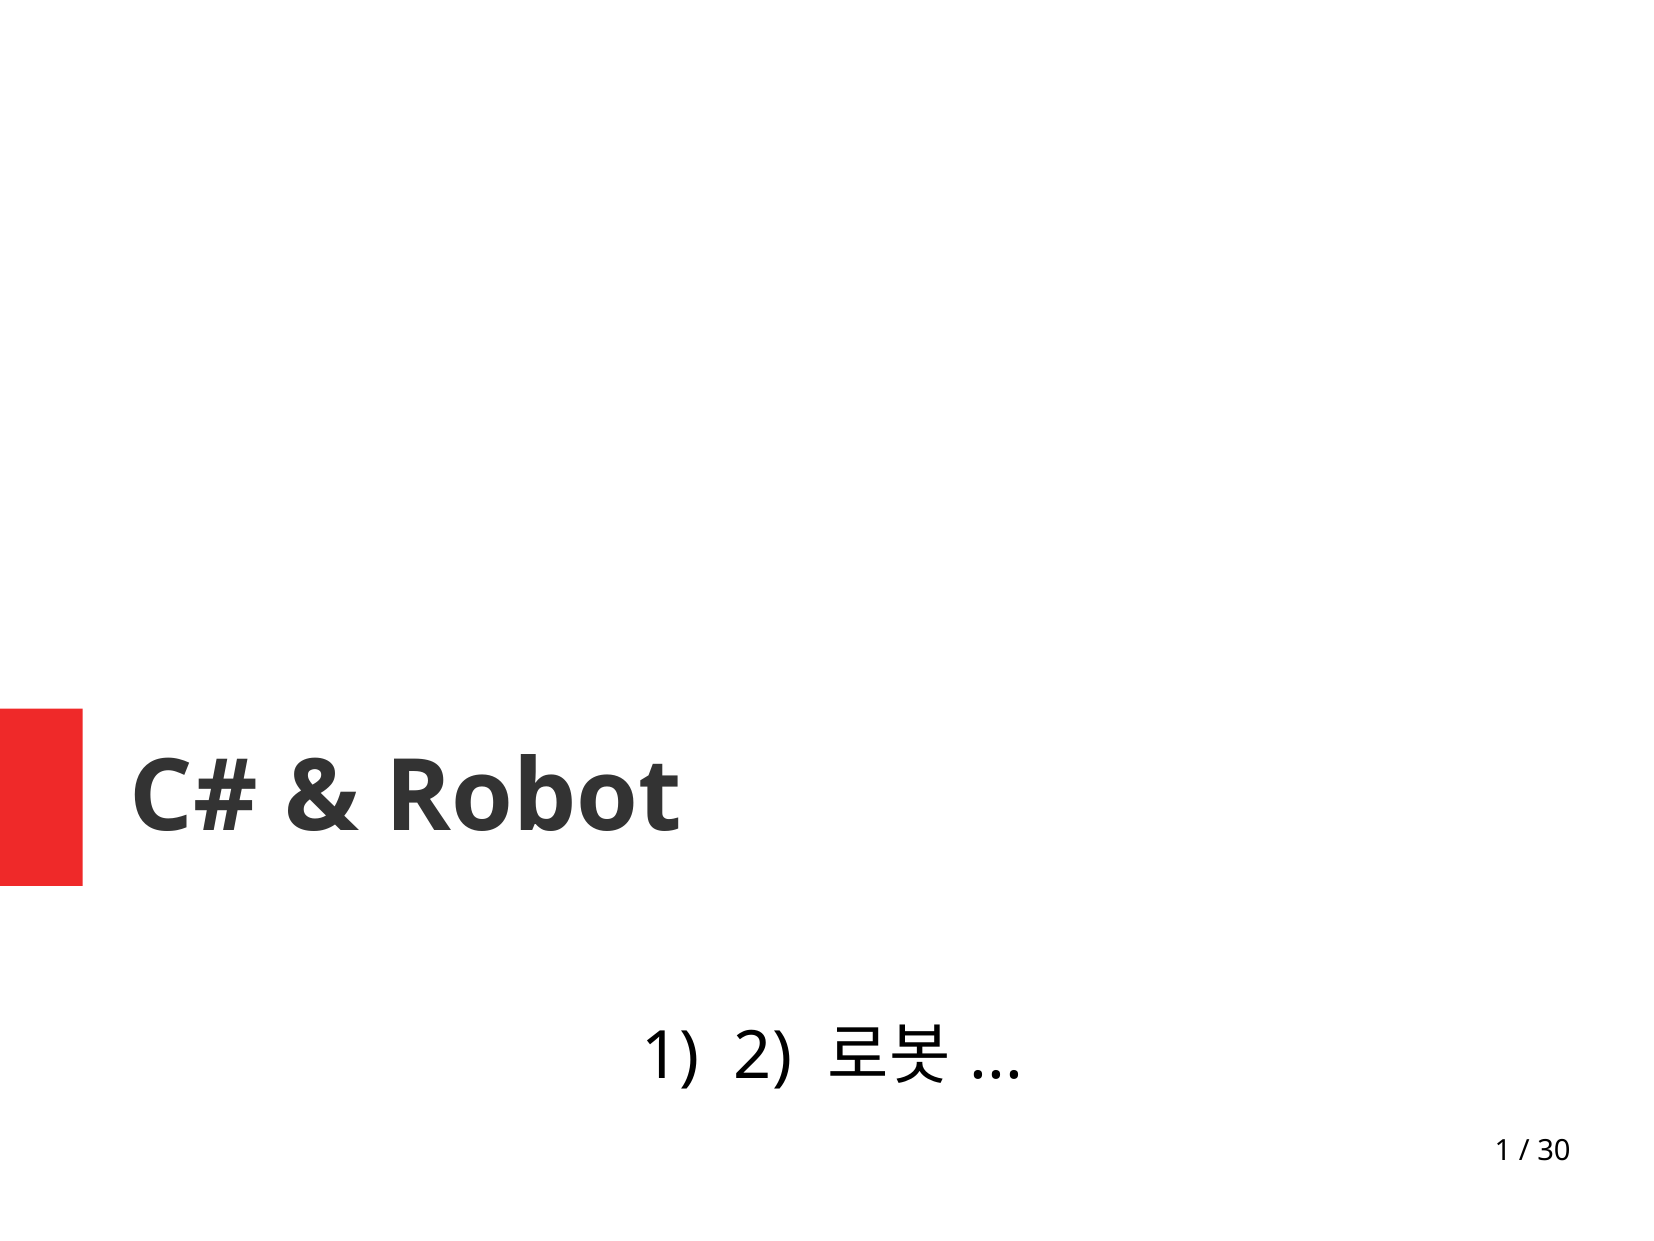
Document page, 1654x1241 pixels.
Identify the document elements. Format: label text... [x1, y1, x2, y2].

subtitle 1) 2) 로봇... [129, 968, 1536, 1130]
title C# & Robot [129, 655, 1536, 928]
